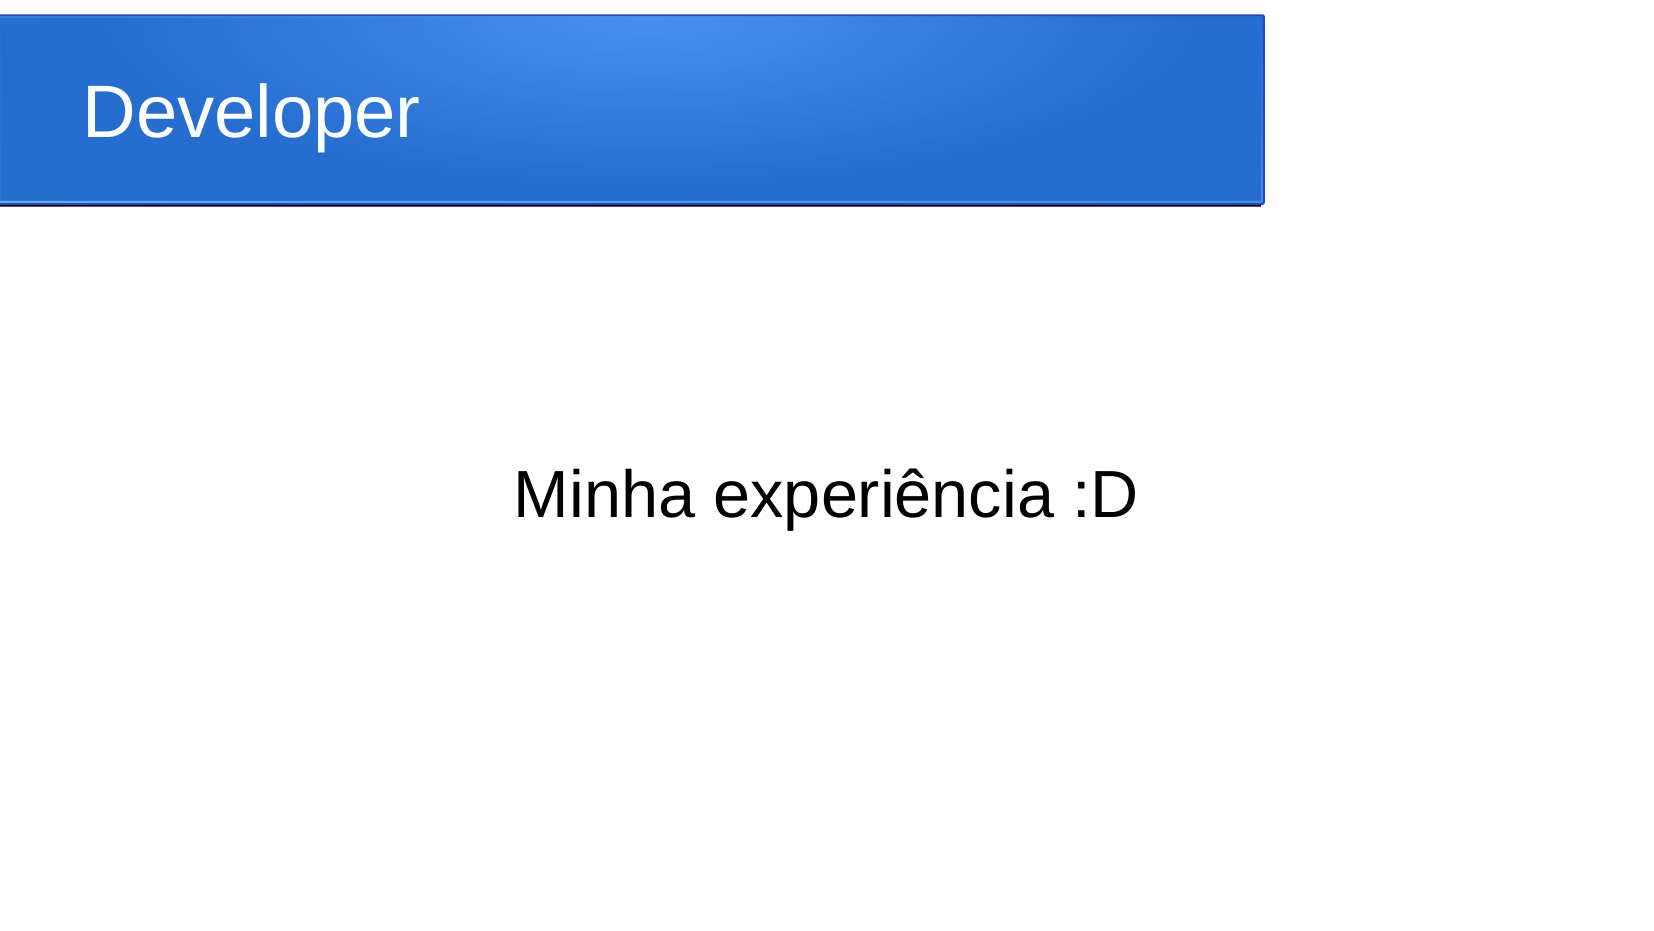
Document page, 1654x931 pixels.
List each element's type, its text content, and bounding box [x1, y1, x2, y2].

title Developer [82, 35, 1235, 189]
subtitle Minha experiência :D [82, 224, 1571, 764]
